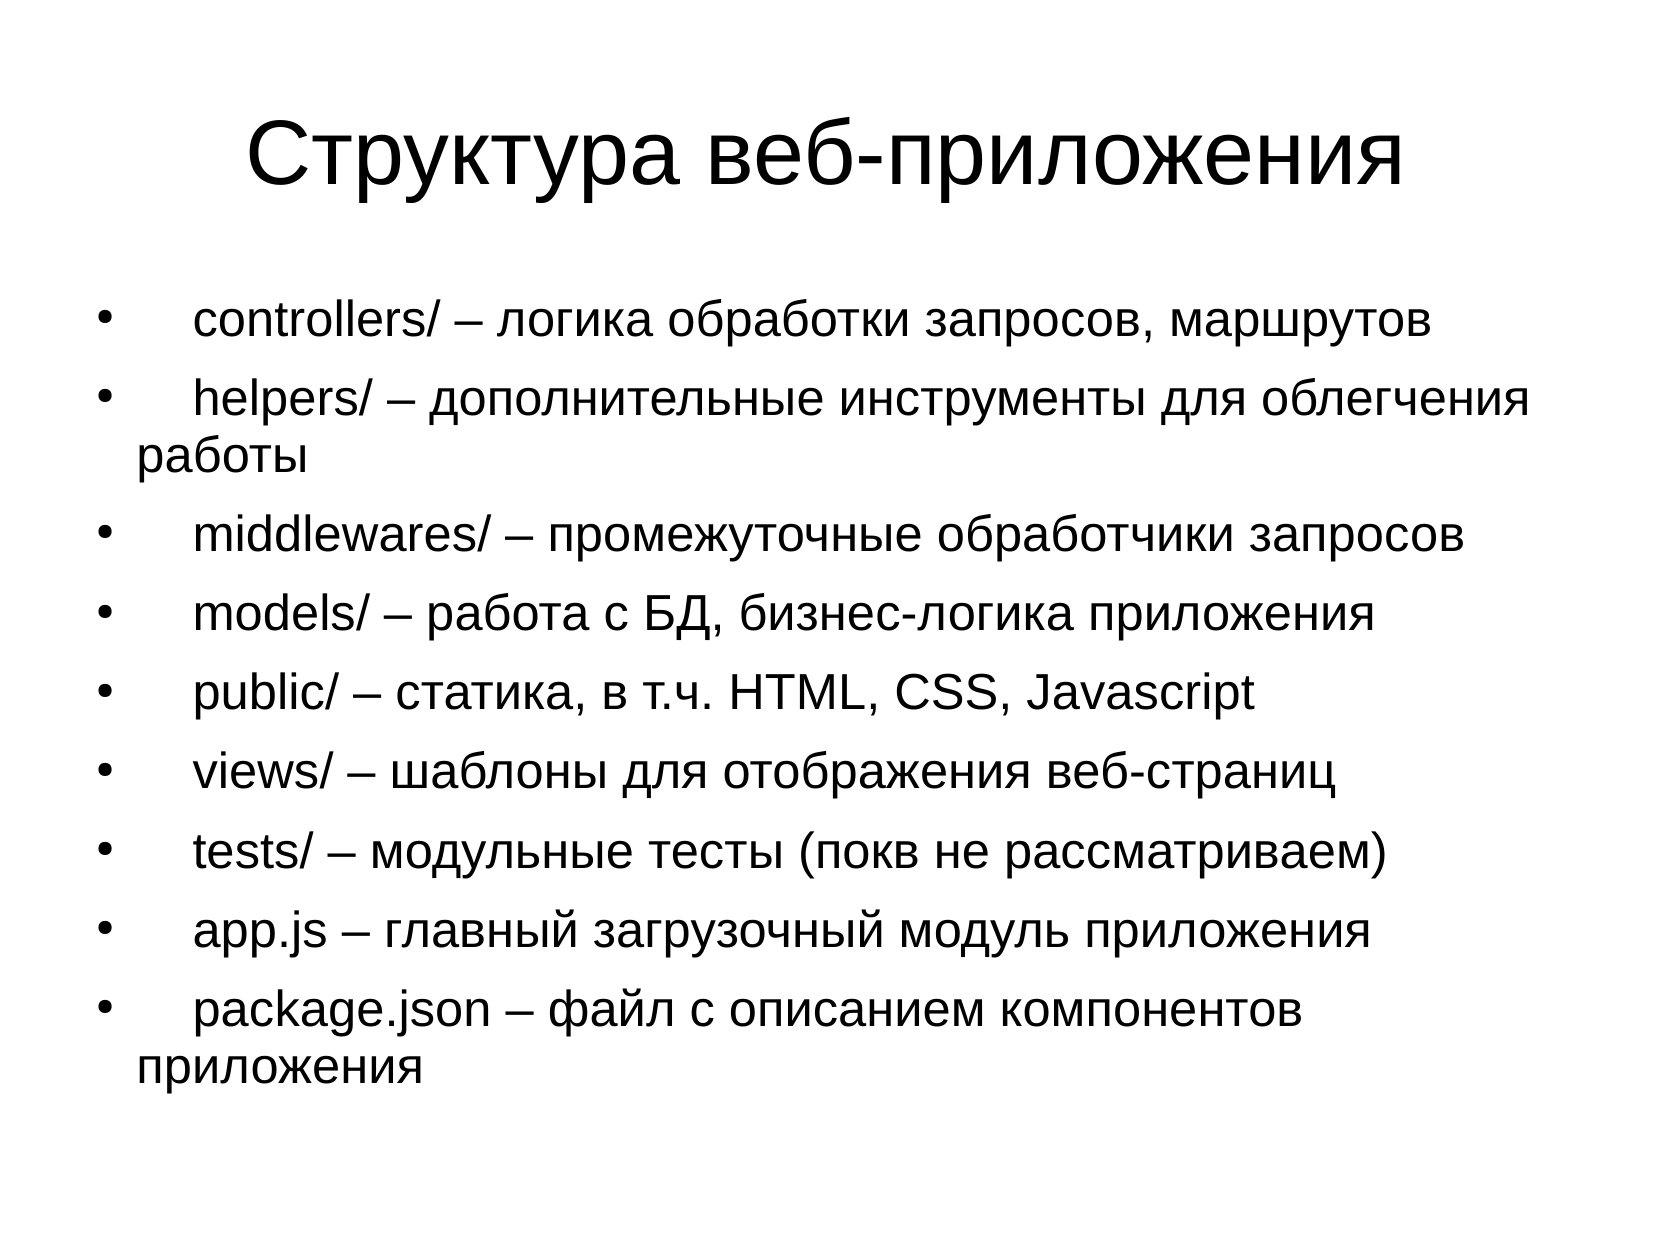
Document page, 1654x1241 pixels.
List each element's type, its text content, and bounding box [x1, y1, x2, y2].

list controllers/ – логика обработки запросов, маршрутов helpers/ – дополнительные инструменты для облегчения работы middlewares/ – промежуточные обработчики запросов models/ – работа с БД, бизнес-логика приложения public/ – статика, в т.ч. HTML, CSS, Javascript views/ – шаблоны для отображения веб-страниц tests/ – модульные тесты (покв не рассматриваем) app.js – главный загрузочный модуль приложения package.json – файл с описанием компонентов приложения [82, 290, 1571, 1099]
title Структура веб-приложения [82, 49, 1571, 257]
